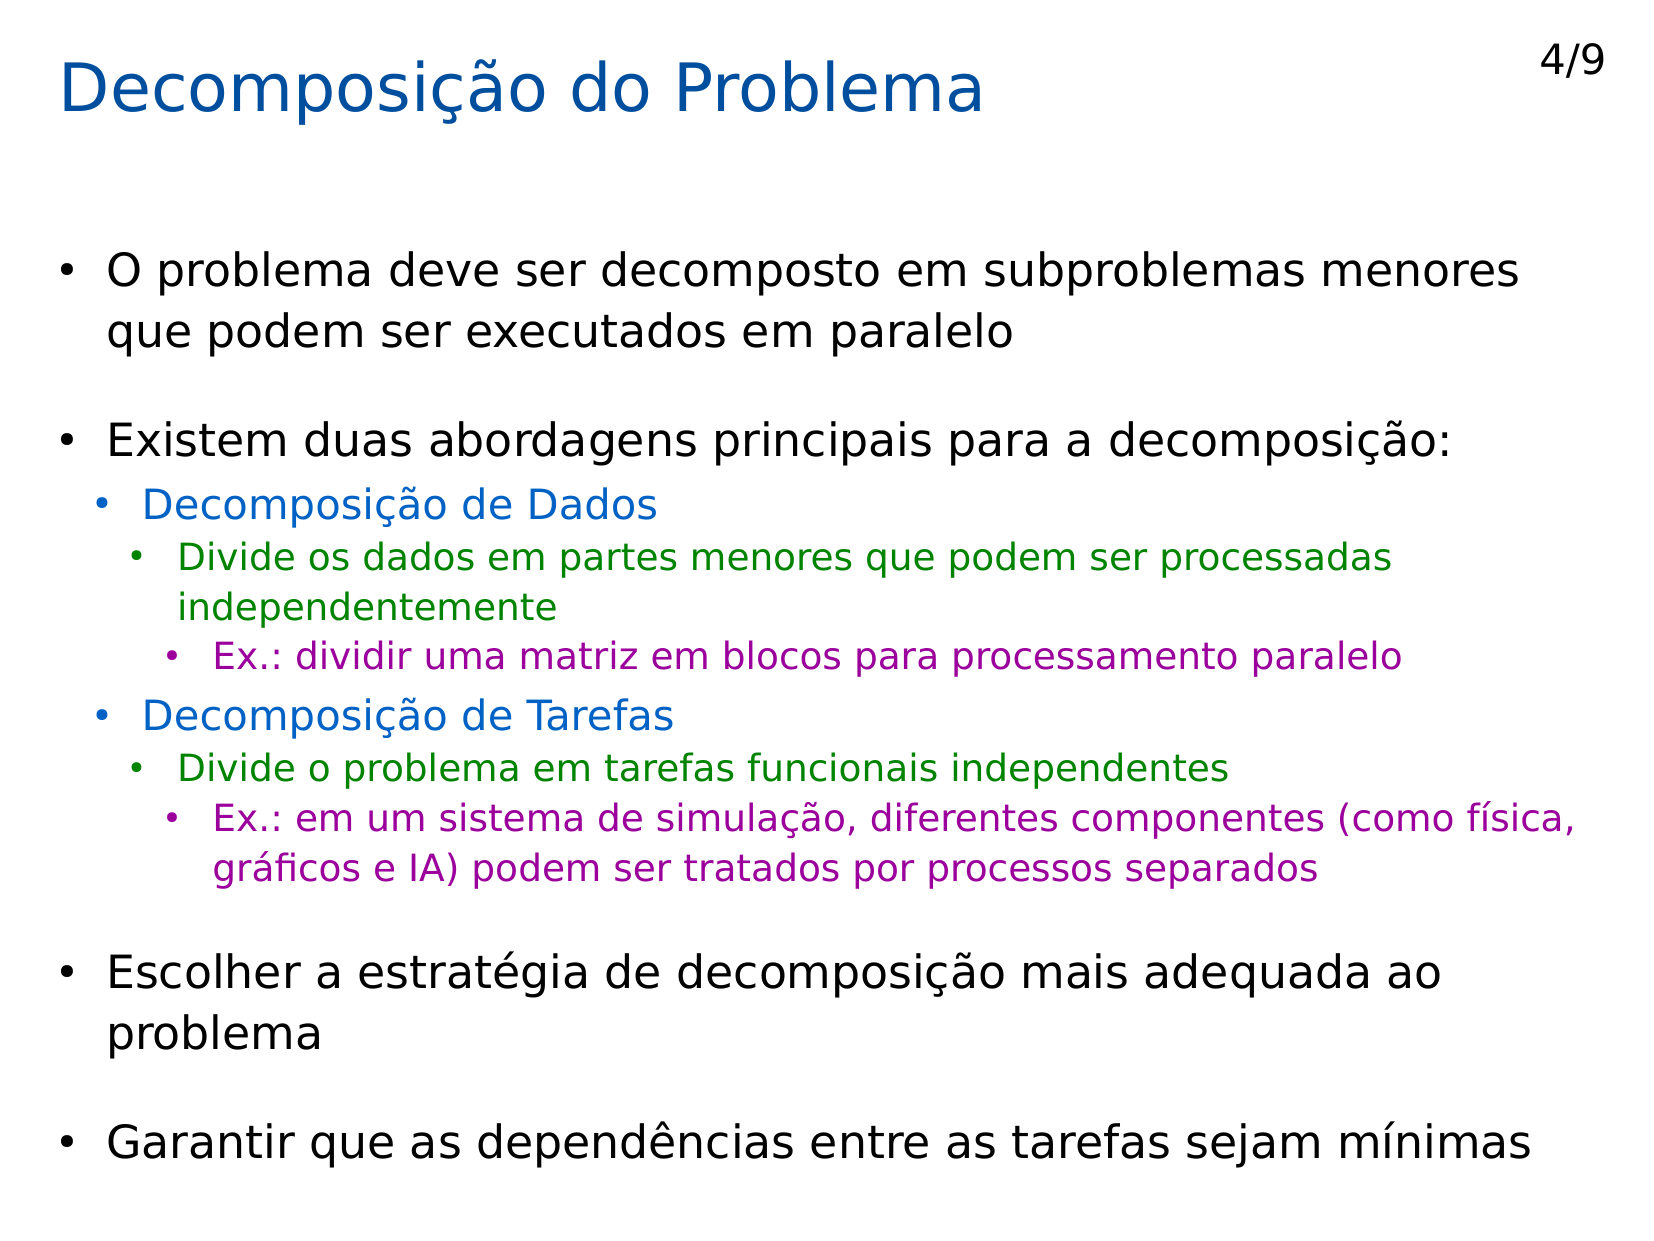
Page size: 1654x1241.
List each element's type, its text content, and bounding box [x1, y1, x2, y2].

list O problema deve ser decomposto em subproblemas menores que podem ser executados em paralelo Existem duas abordagens principais para a decomposição: Decomposição de Dados Divide os dados em partes menores que podem ser processadas independentemente Ex.: dividir uma matriz em blocos para processamento paralelo Decomposição de Tarefas Divide o problema em tarefas funcionais independentes Ex.: em um sistema de simulação, diferentes componentes (como física, gráficos e IA) podem ser tratados por processos separados Escolher a estratégia de decomposição mais adequada ao problema Garantir que as dependências entre as tarefas sejam mínimas [59, 236, 1595, 1211]
title Decomposição do Problema [59, 29, 1506, 148]
